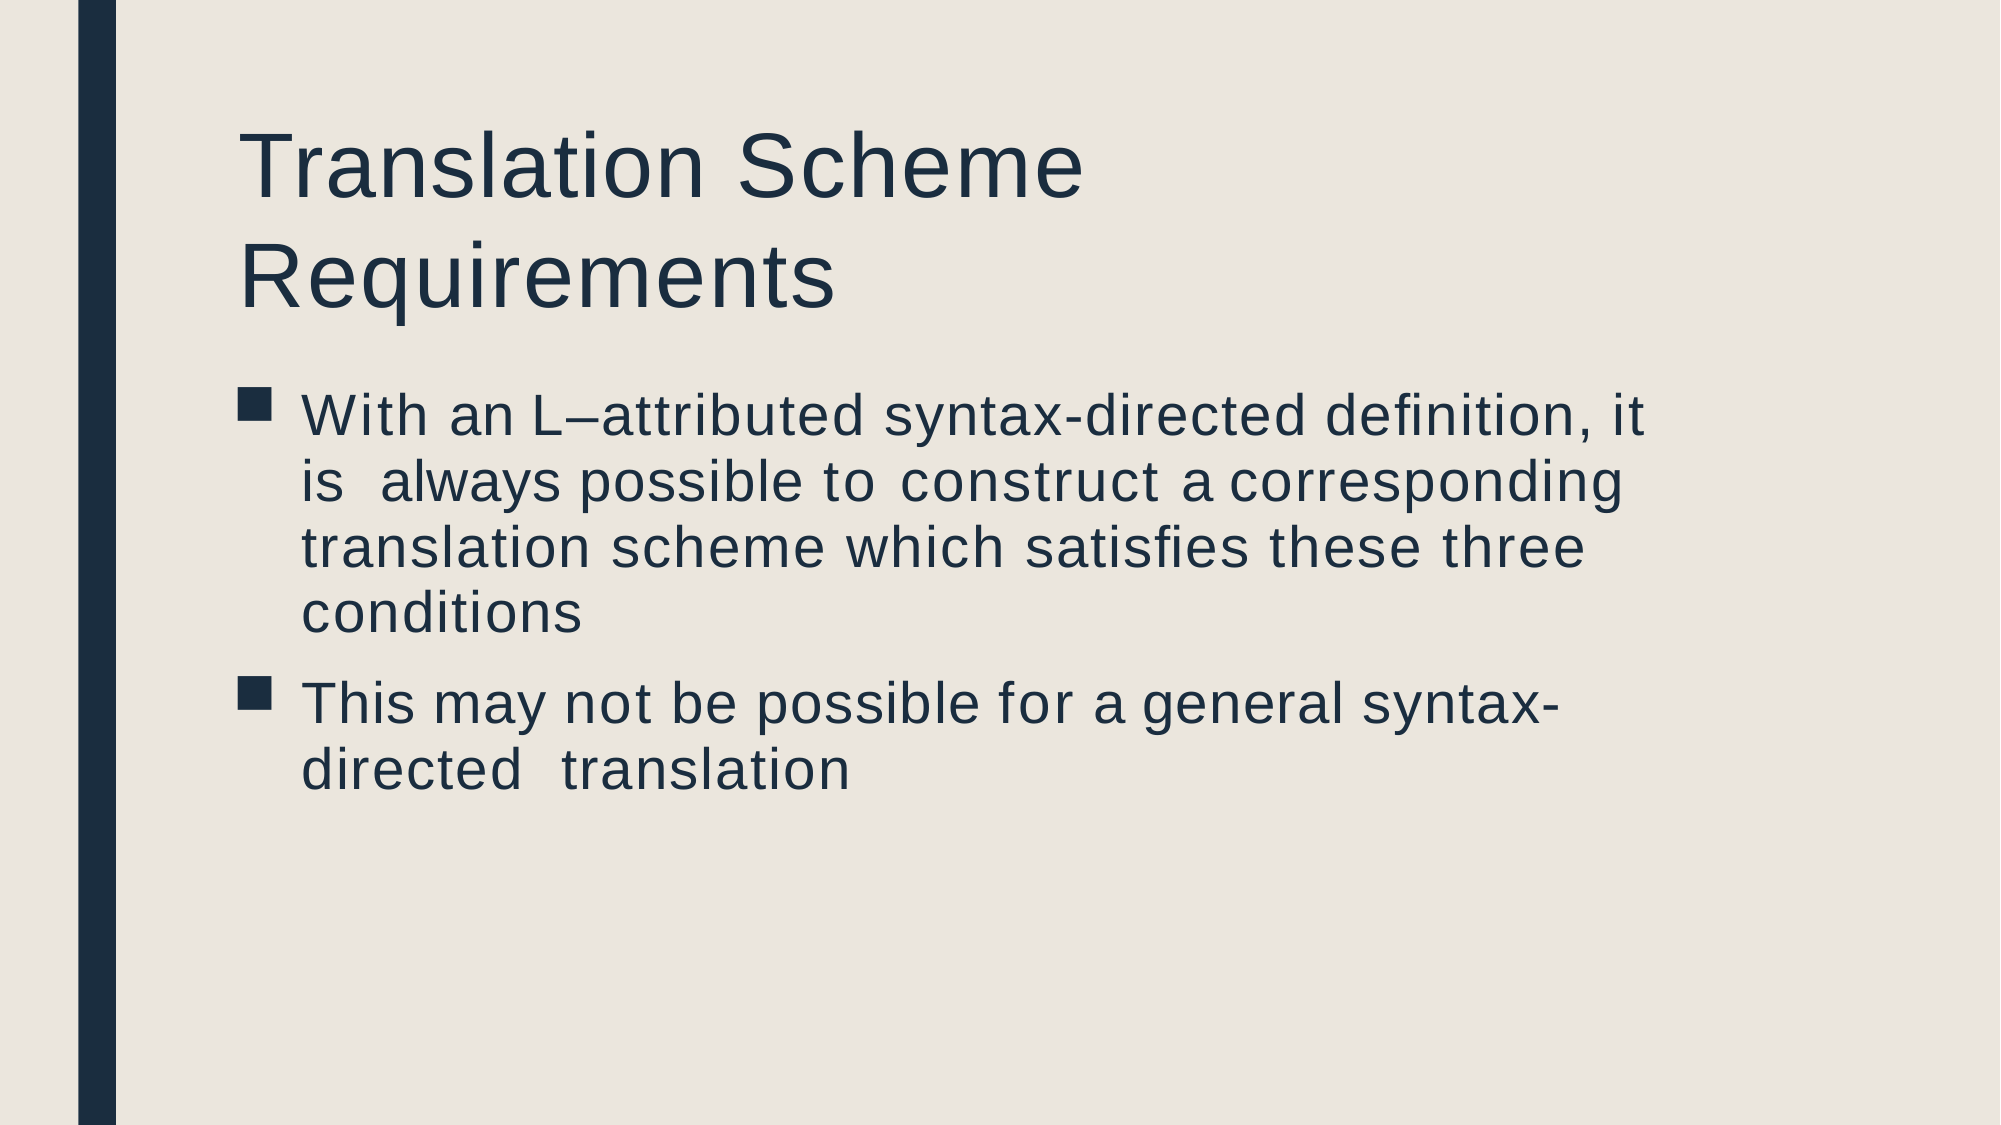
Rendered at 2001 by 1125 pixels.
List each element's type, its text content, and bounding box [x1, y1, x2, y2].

title Translation Scheme Requirements [236, 103, 1708, 326]
text_box With an L–attributed syntax-directed deﬁnition, it is always possible to construct a corresponding translation scheme which satisﬁes these three conditions This may not be possible for a general syntax-directed translation [230, 373, 1760, 802]
